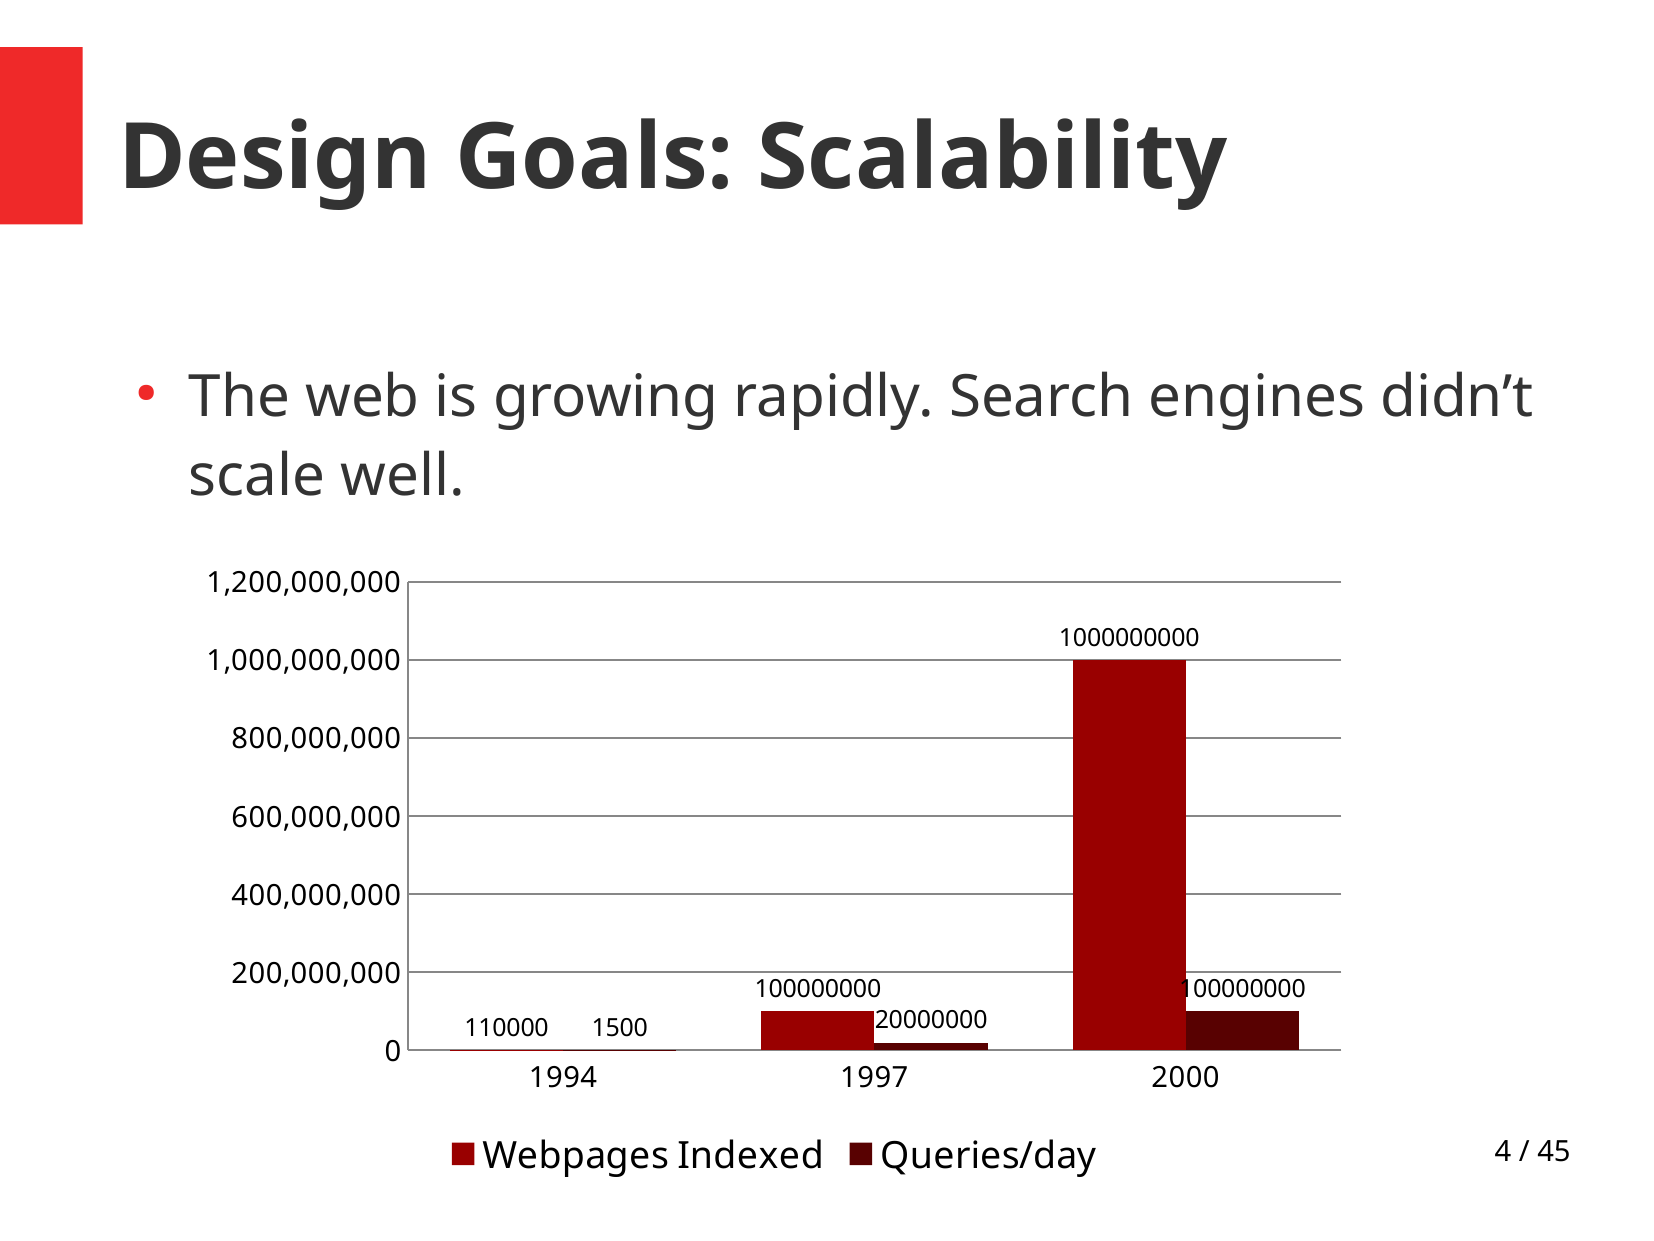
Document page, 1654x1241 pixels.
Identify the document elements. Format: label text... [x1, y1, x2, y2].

list The web is growing rapidly. Search engines didn’t scale well. [118, 354, 1536, 1074]
title Design Goals: Scalability [118, 49, 1571, 257]
chart [182, 548, 1366, 1188]
